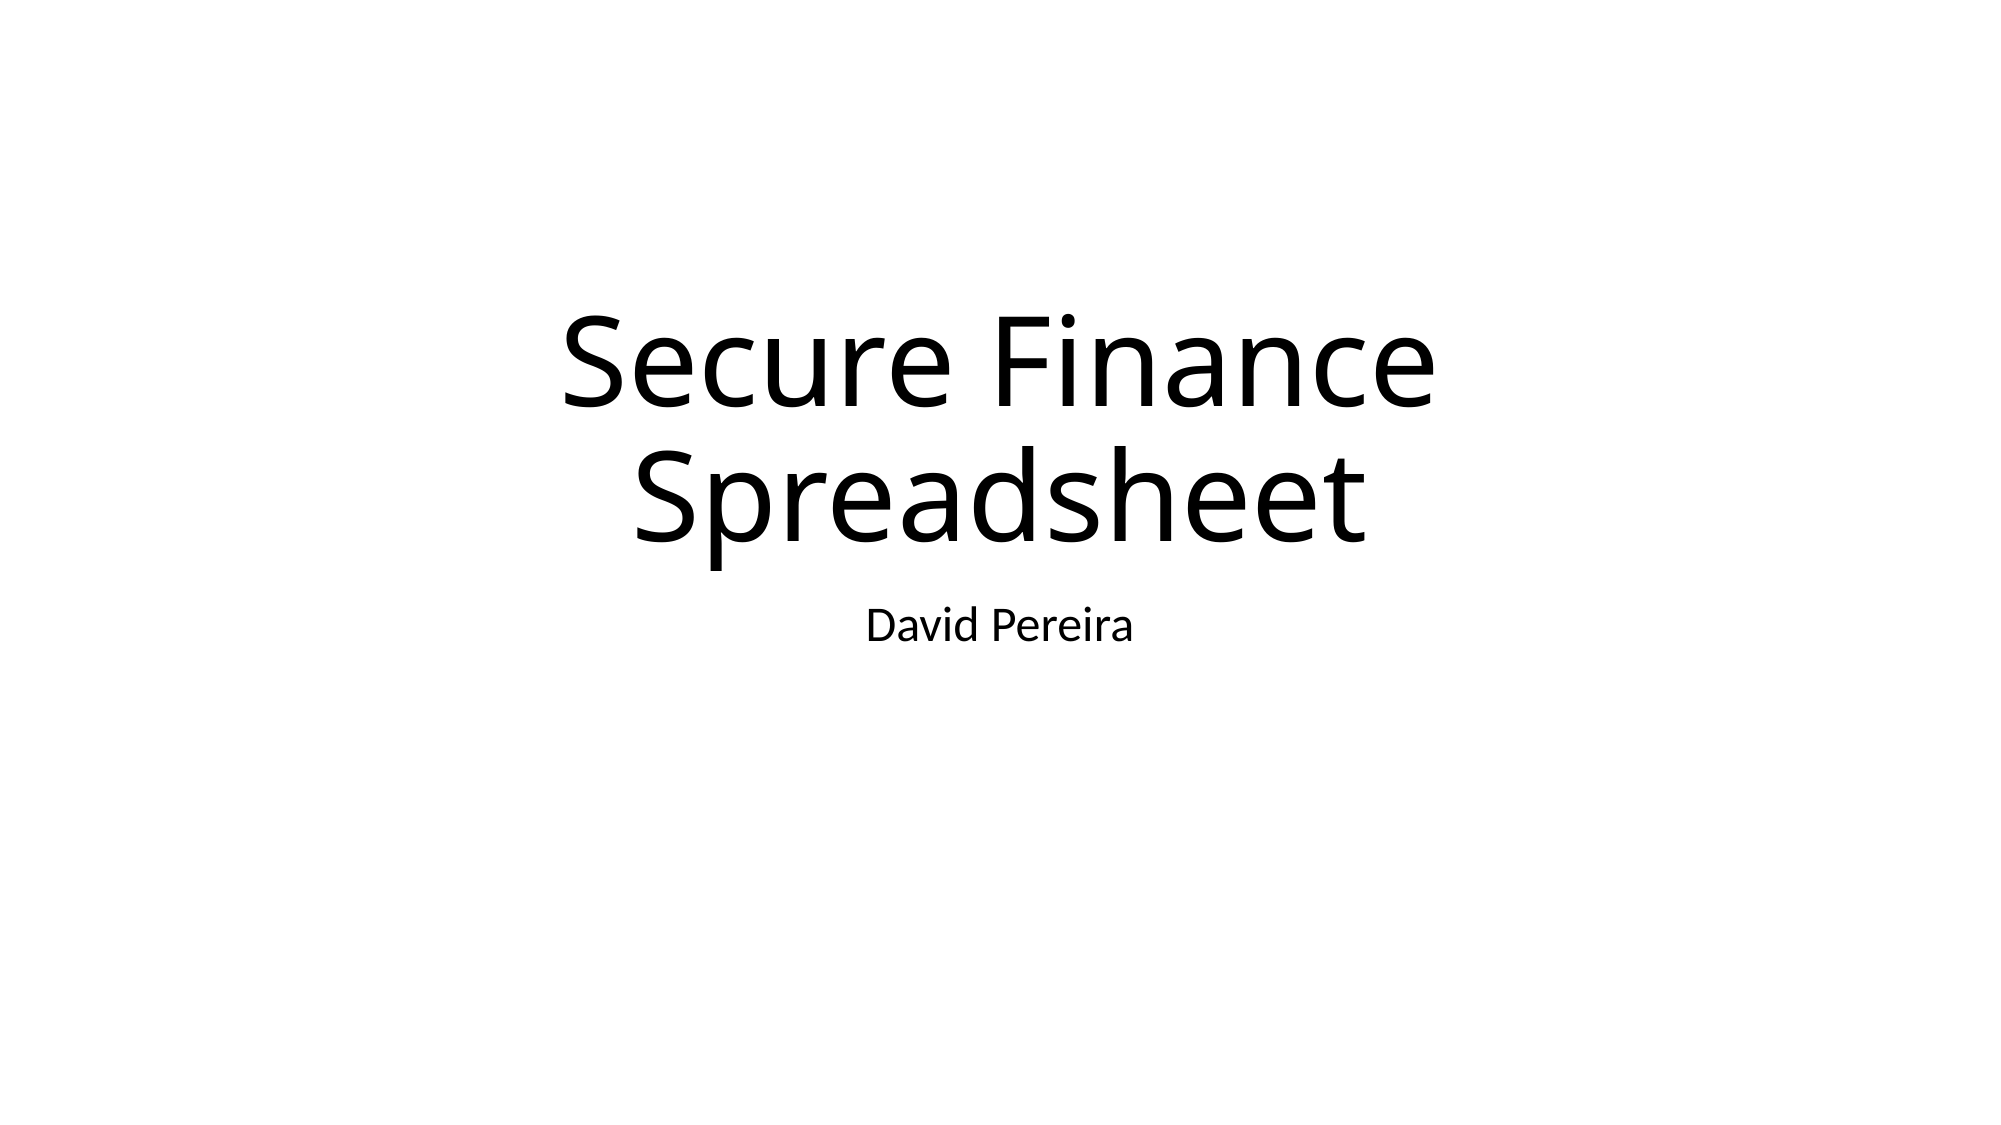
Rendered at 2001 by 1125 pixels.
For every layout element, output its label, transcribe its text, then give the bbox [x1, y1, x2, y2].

title Secure Finance Spreadsheet [249, 184, 1750, 576]
subtitle David Pereira [249, 590, 1750, 863]
